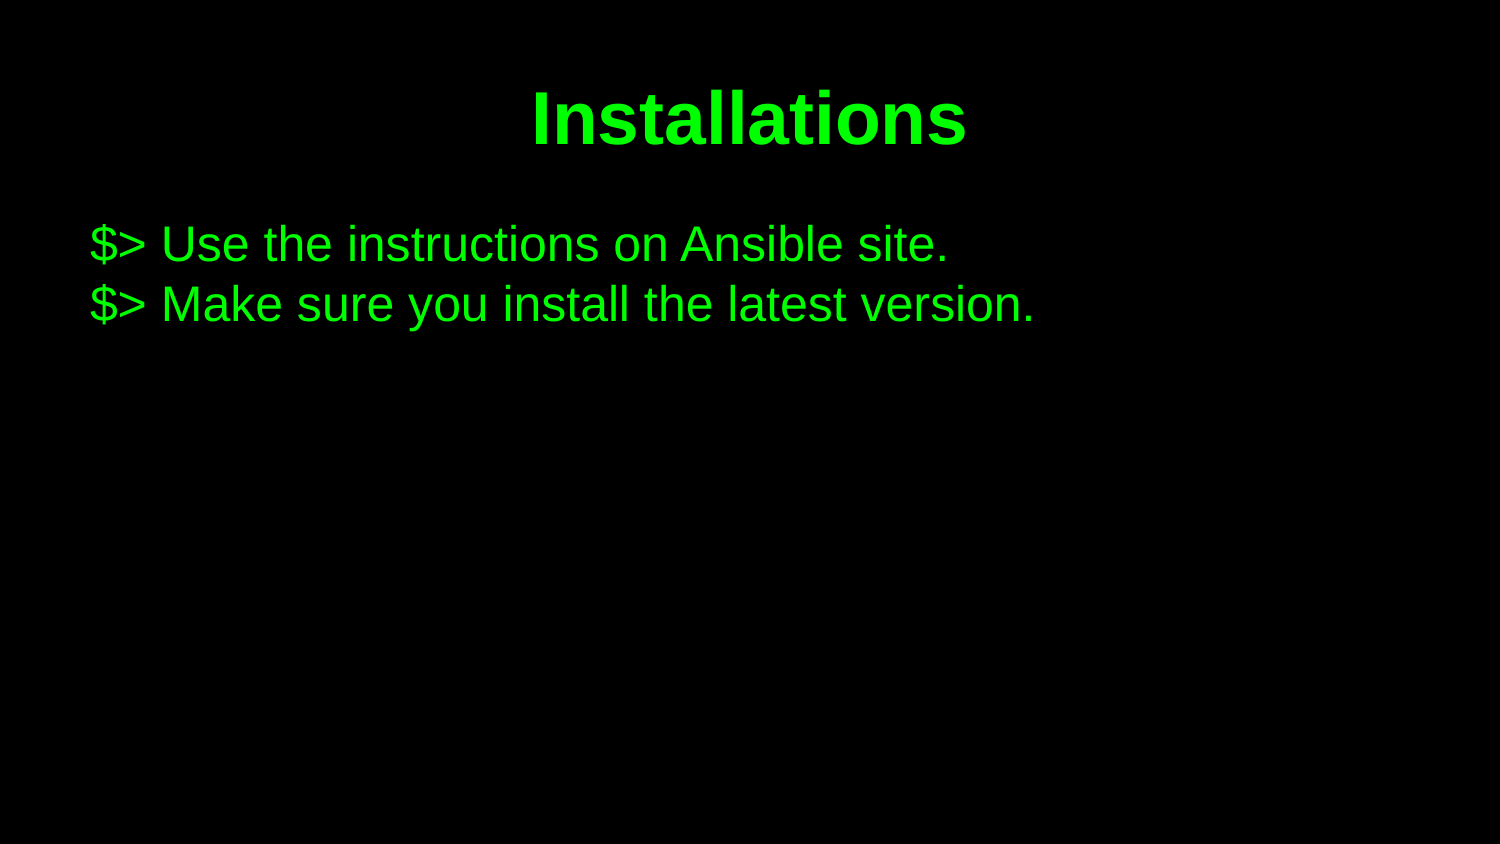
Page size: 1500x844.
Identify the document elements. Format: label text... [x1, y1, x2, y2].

title Installations [75, 33, 1425, 175]
list $> Use the instructions on Ansible site. $> Make sure you install the latest version. [75, 196, 1425, 808]
